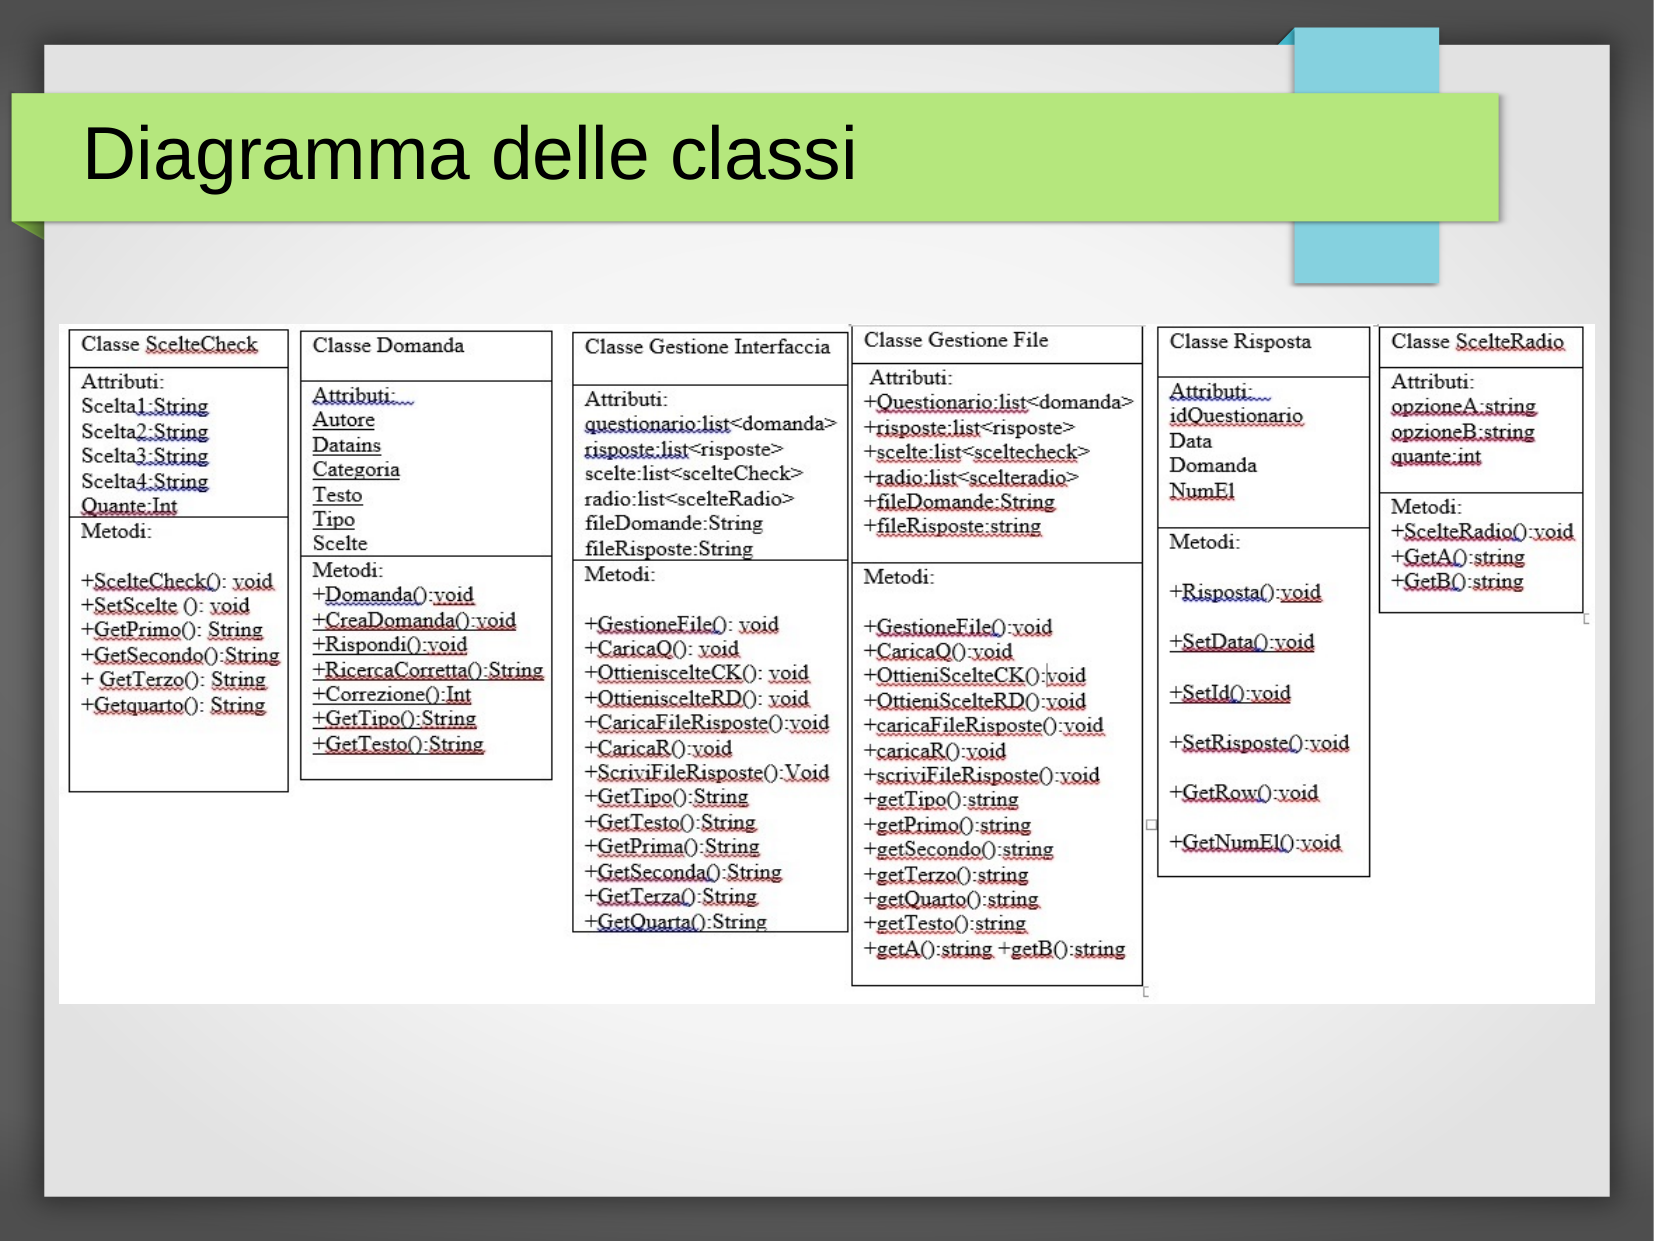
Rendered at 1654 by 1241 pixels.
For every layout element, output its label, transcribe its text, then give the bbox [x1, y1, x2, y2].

title Diagramma delle classi [82, 94, 1264, 213]
picture [0, 0, 1654, 1241]
